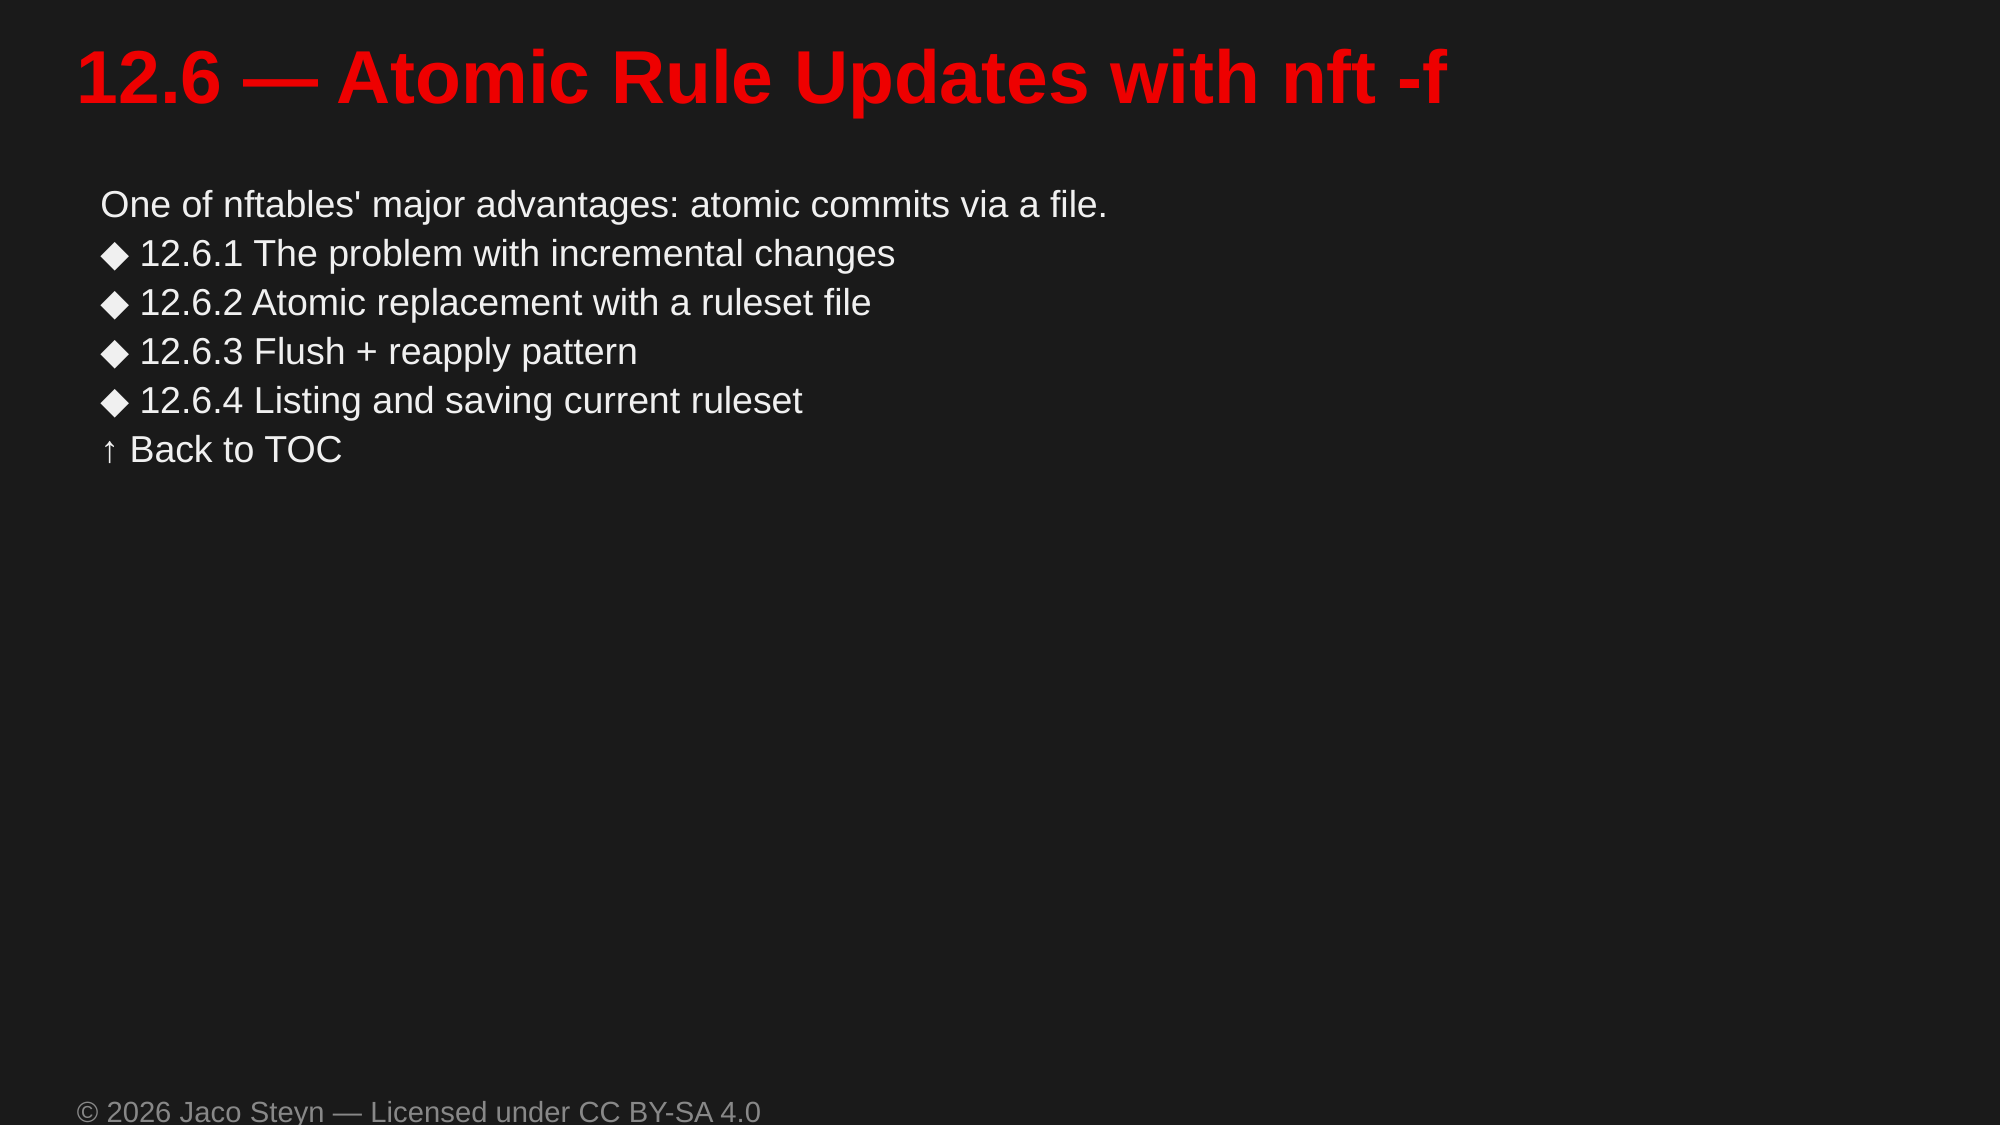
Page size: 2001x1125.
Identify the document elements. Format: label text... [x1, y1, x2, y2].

text_box One of nftables' major advantages: atomic commits via a file. ◆ 12.6.1 The problem with incremental changes ◆ 12.6.2 Atomic replacement with a ruleset file ◆ 12.6.3 Flush + reapply pattern ◆ 12.6.4 Listing and saving current ruleset ↑ Back to TOC [59, 171, 1942, 1083]
text_box © 2026 Jaco Steyn — Licensed under CC BY-SA 4.0 [59, 1083, 1942, 1120]
text_box 12.6 — Atomic Rule Updates with nft -f [59, 23, 1942, 154]
